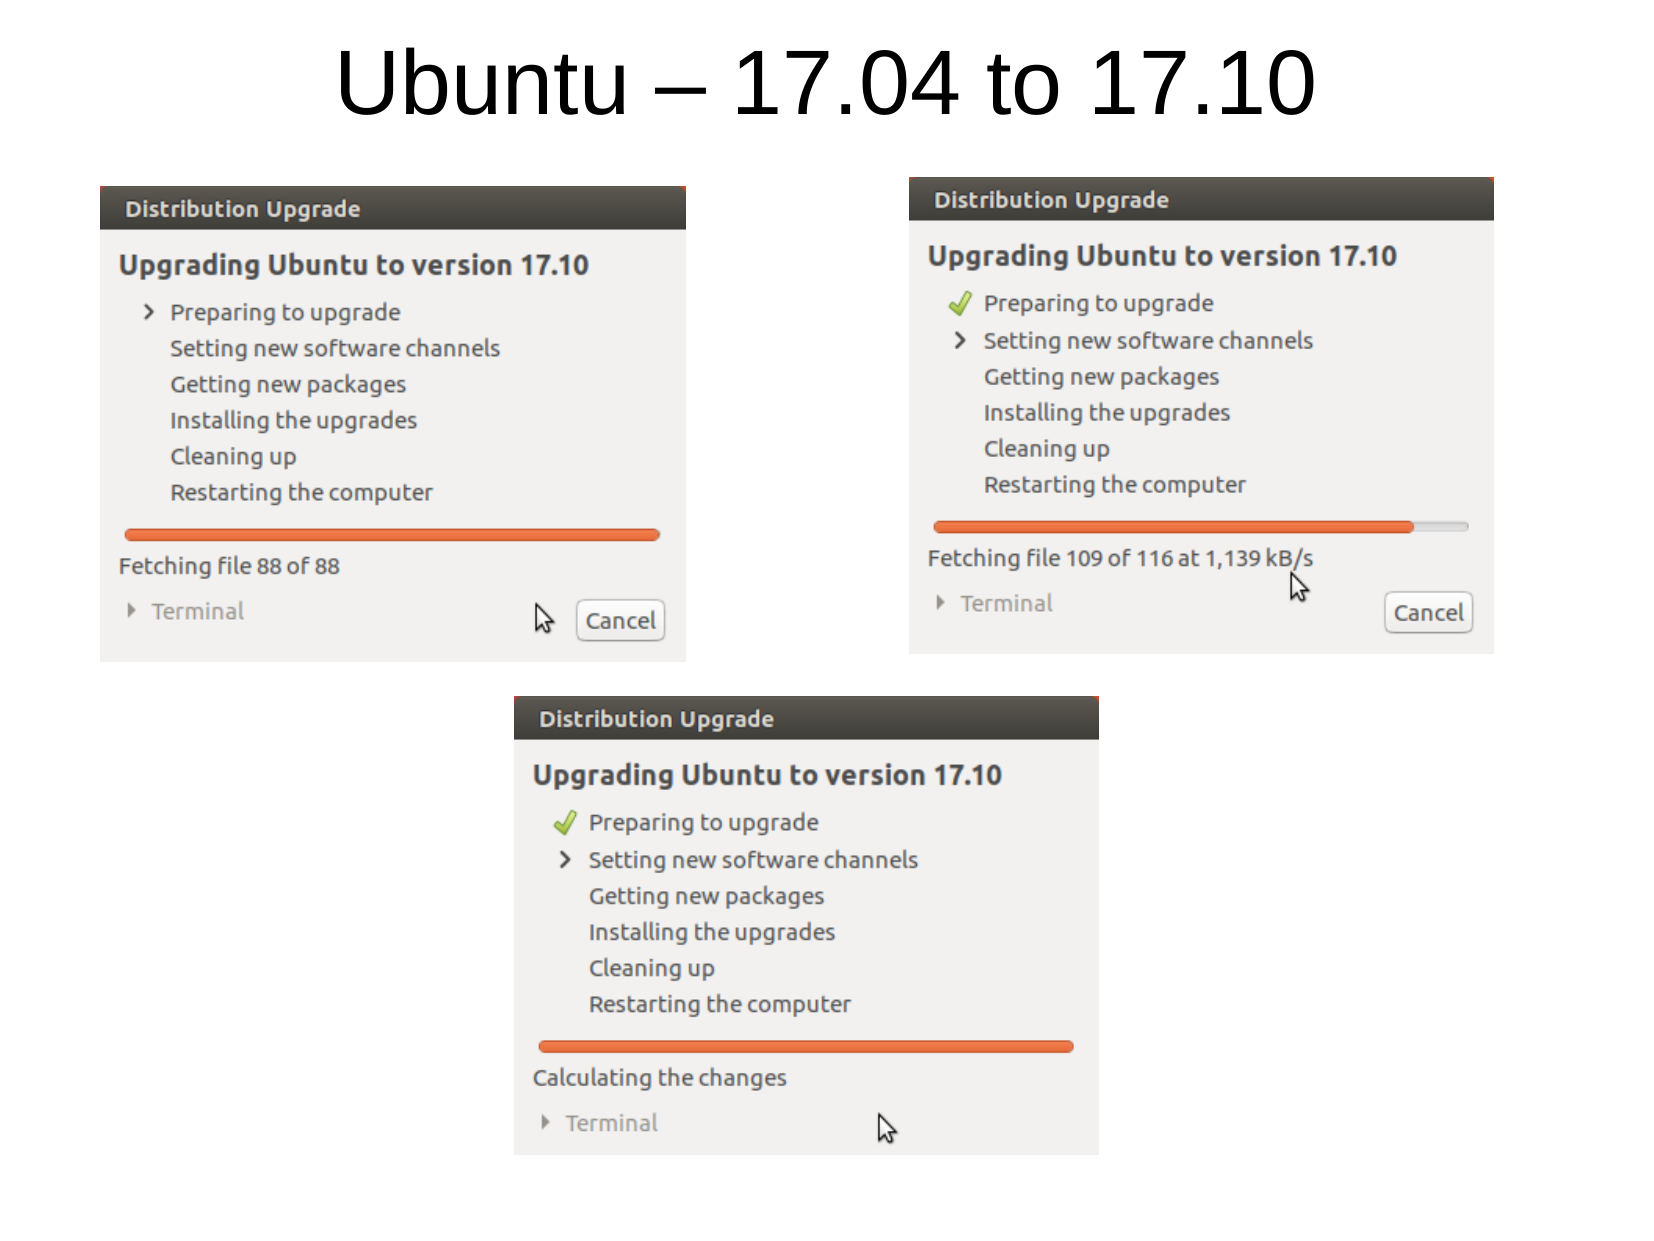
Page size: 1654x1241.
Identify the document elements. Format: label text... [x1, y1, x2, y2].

title Ubuntu – 17.04 to 17.10 [82, 31, 1571, 134]
picture [909, 177, 1494, 654]
picture [514, 696, 1099, 1155]
picture [100, 186, 686, 662]
